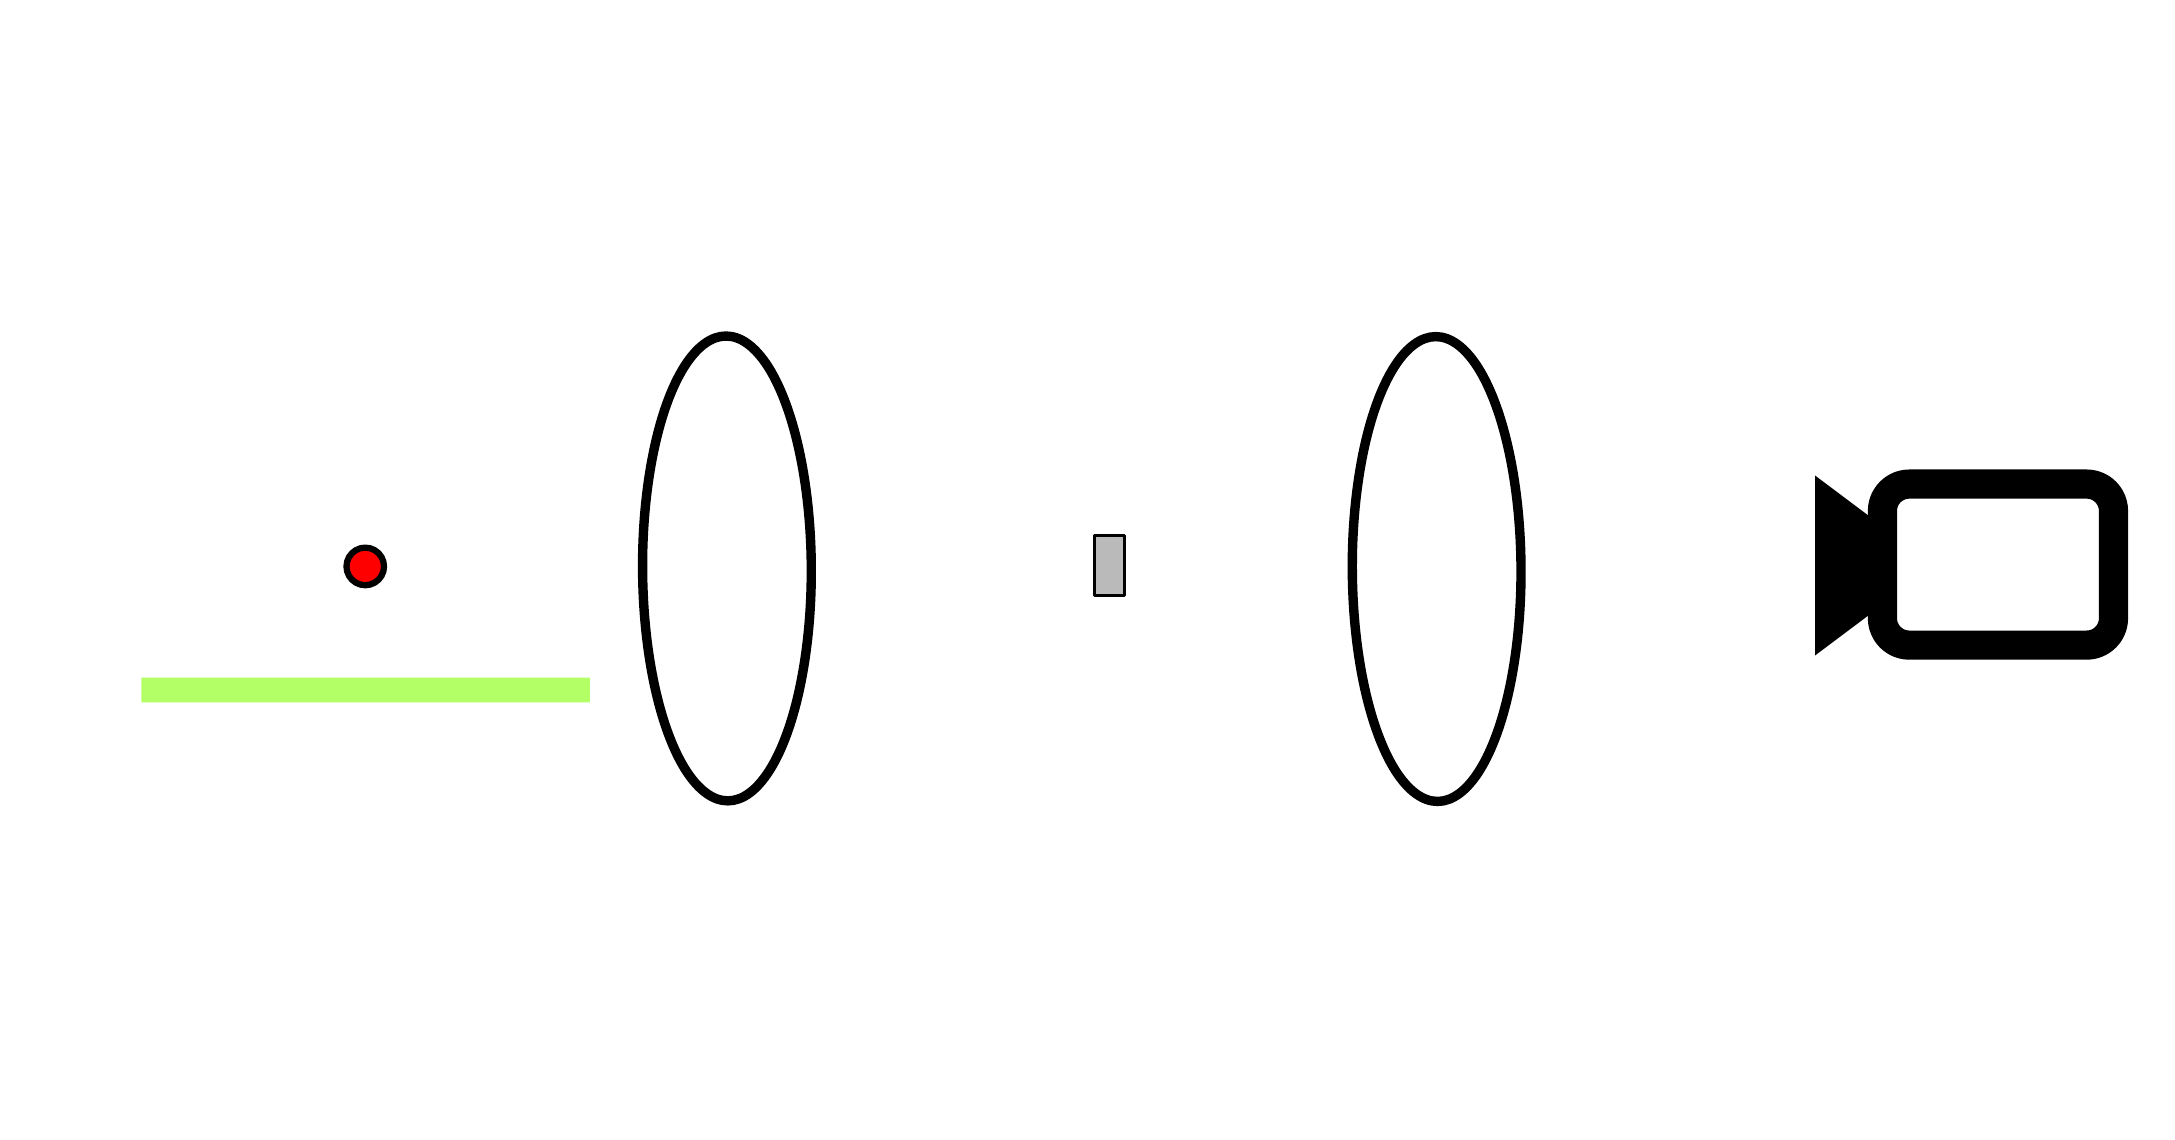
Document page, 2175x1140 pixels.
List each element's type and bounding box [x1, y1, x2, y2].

text_box [1882, 484, 2114, 646]
text_box [1094, 535, 1125, 596]
text_box [346, 547, 385, 586]
text_box [642, 336, 812, 801]
text_box [1352, 336, 1522, 802]
text_box [1815, 475, 1876, 656]
